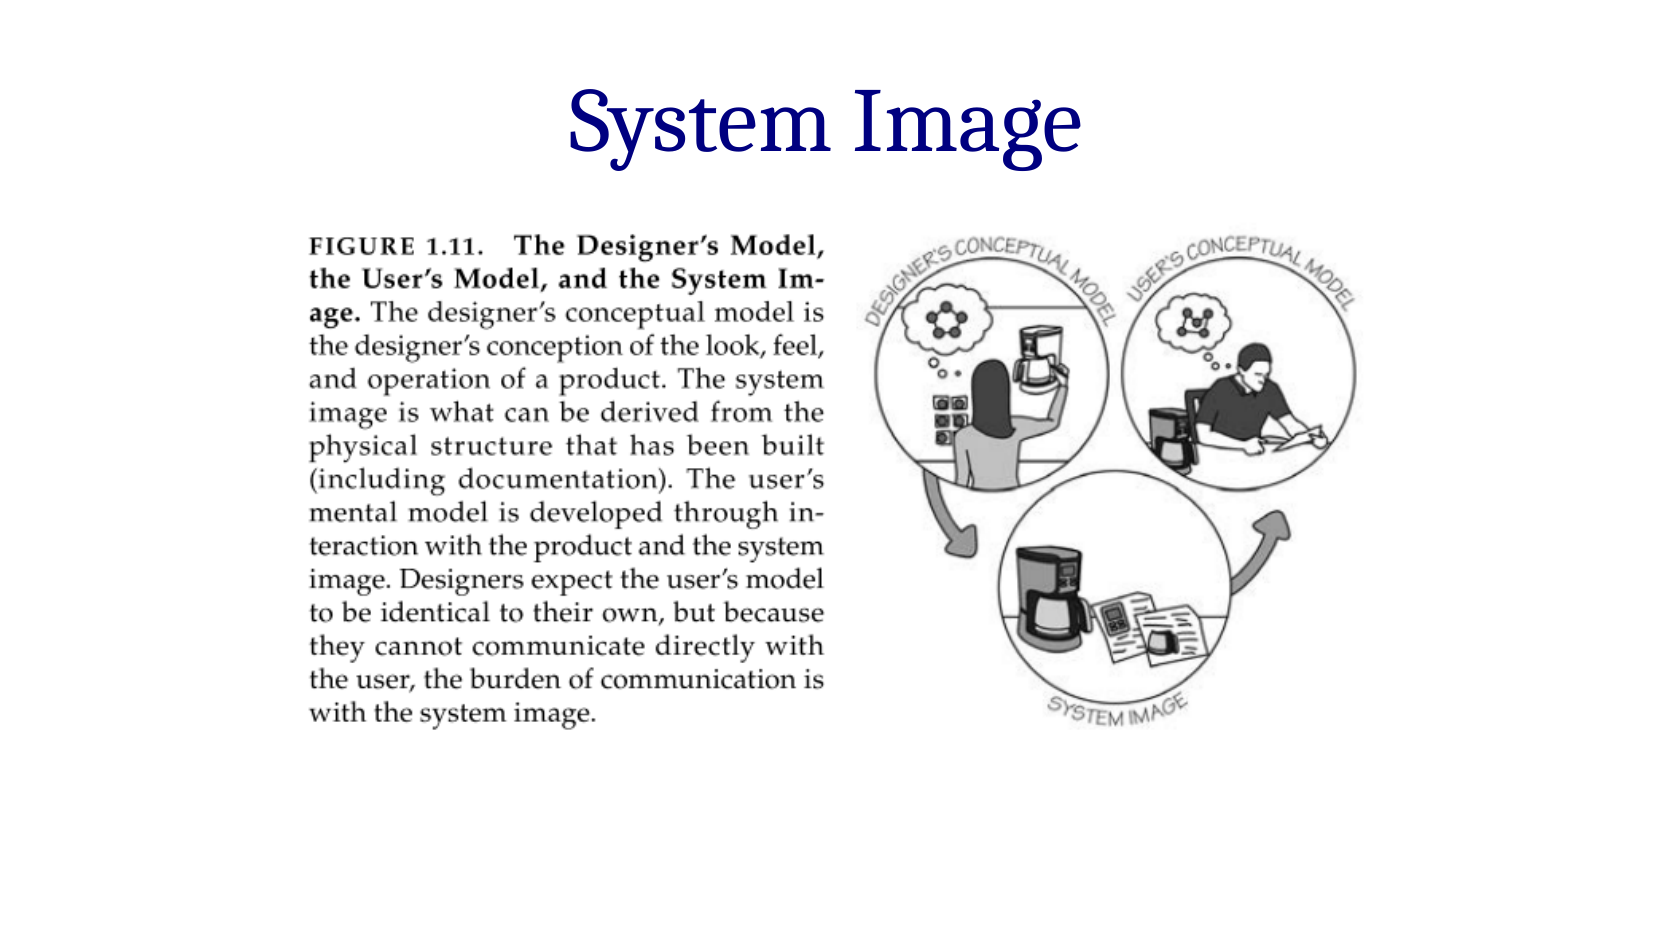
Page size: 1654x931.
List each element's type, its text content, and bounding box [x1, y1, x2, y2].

title System Image [82, 37, 1571, 193]
picture [285, 217, 1368, 758]
